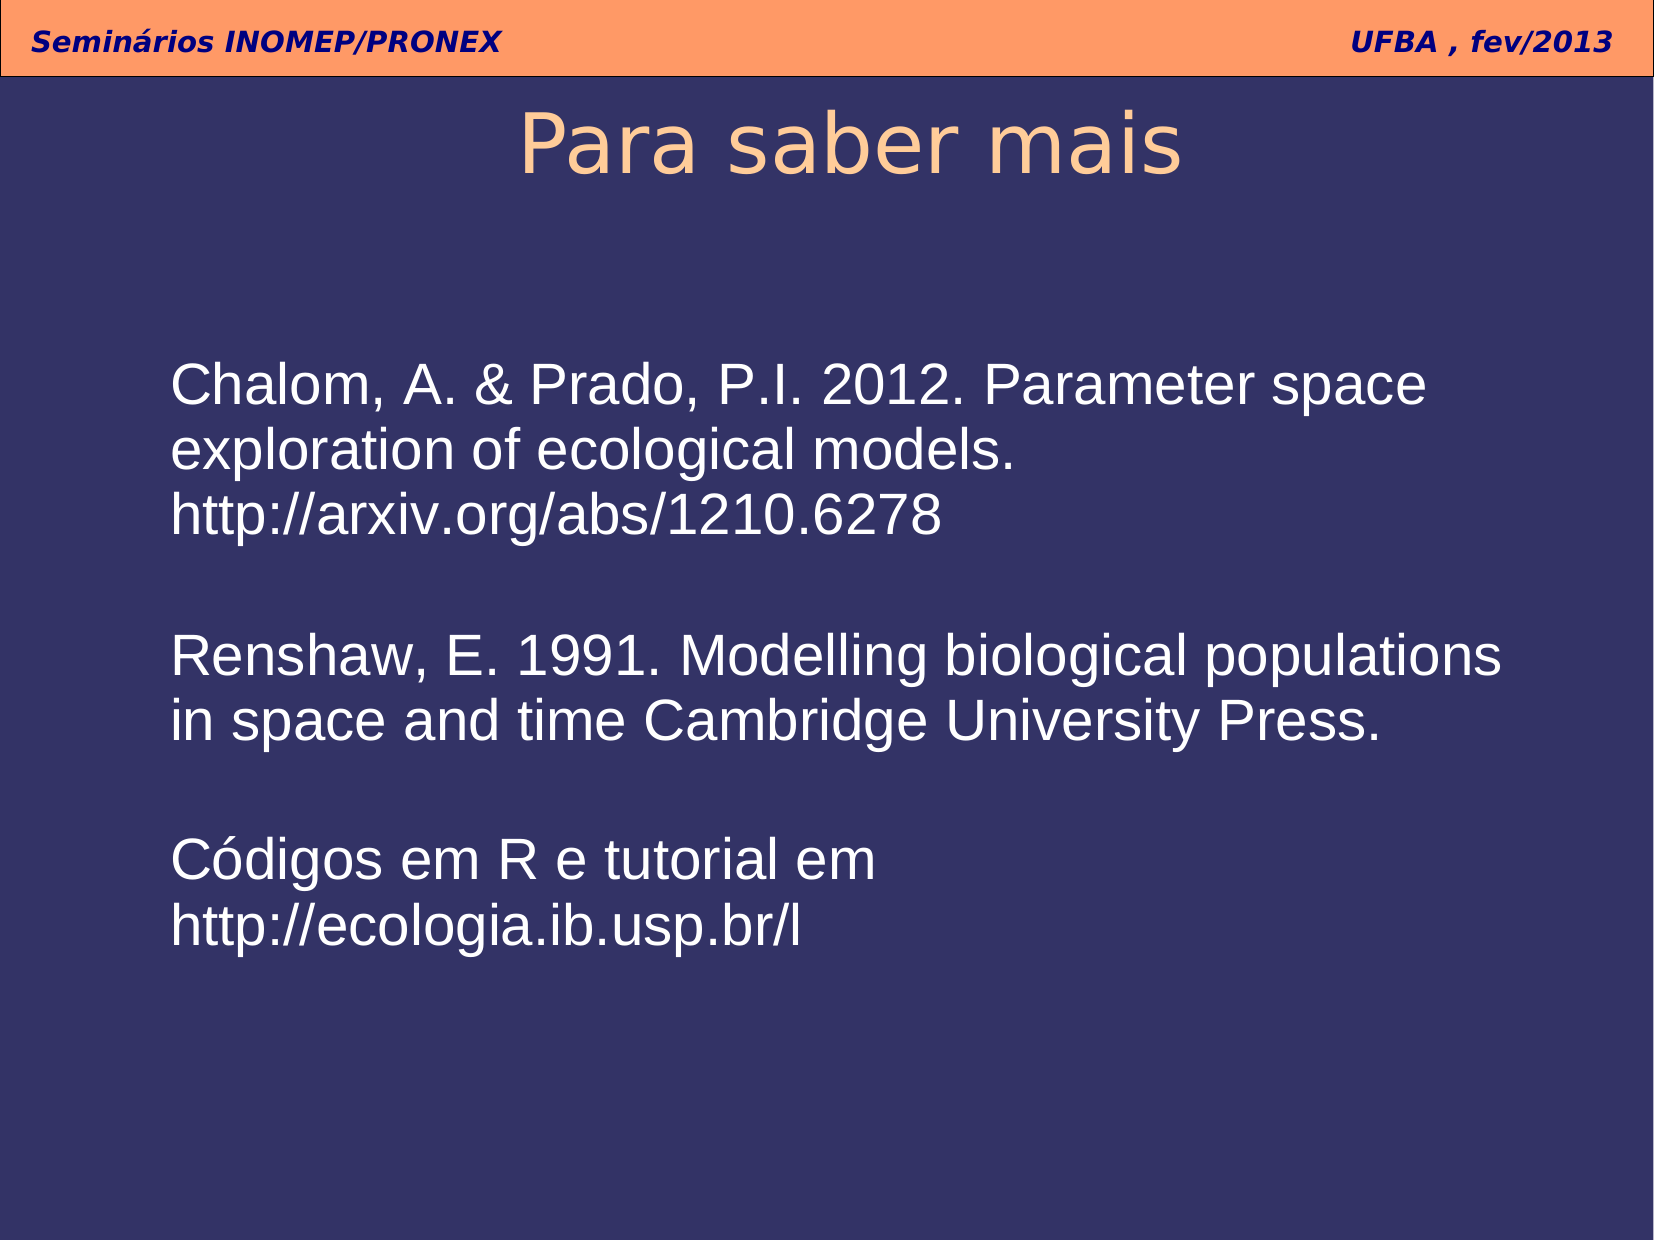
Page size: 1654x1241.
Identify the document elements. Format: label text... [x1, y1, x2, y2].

text_box Chalom, A. & Prado, P.I. 2012. Parameter space exploration of ecological models. http://arxiv.org/abs/1210.6278 Renshaw, E. 1991. Modelling biological populations in space and time Cambridge University Press. Códigos em R e tutorial em http://ecologia.ib.usp.br/l [155, 272, 1536, 1088]
title Para saber mais [68, 70, 1634, 218]
